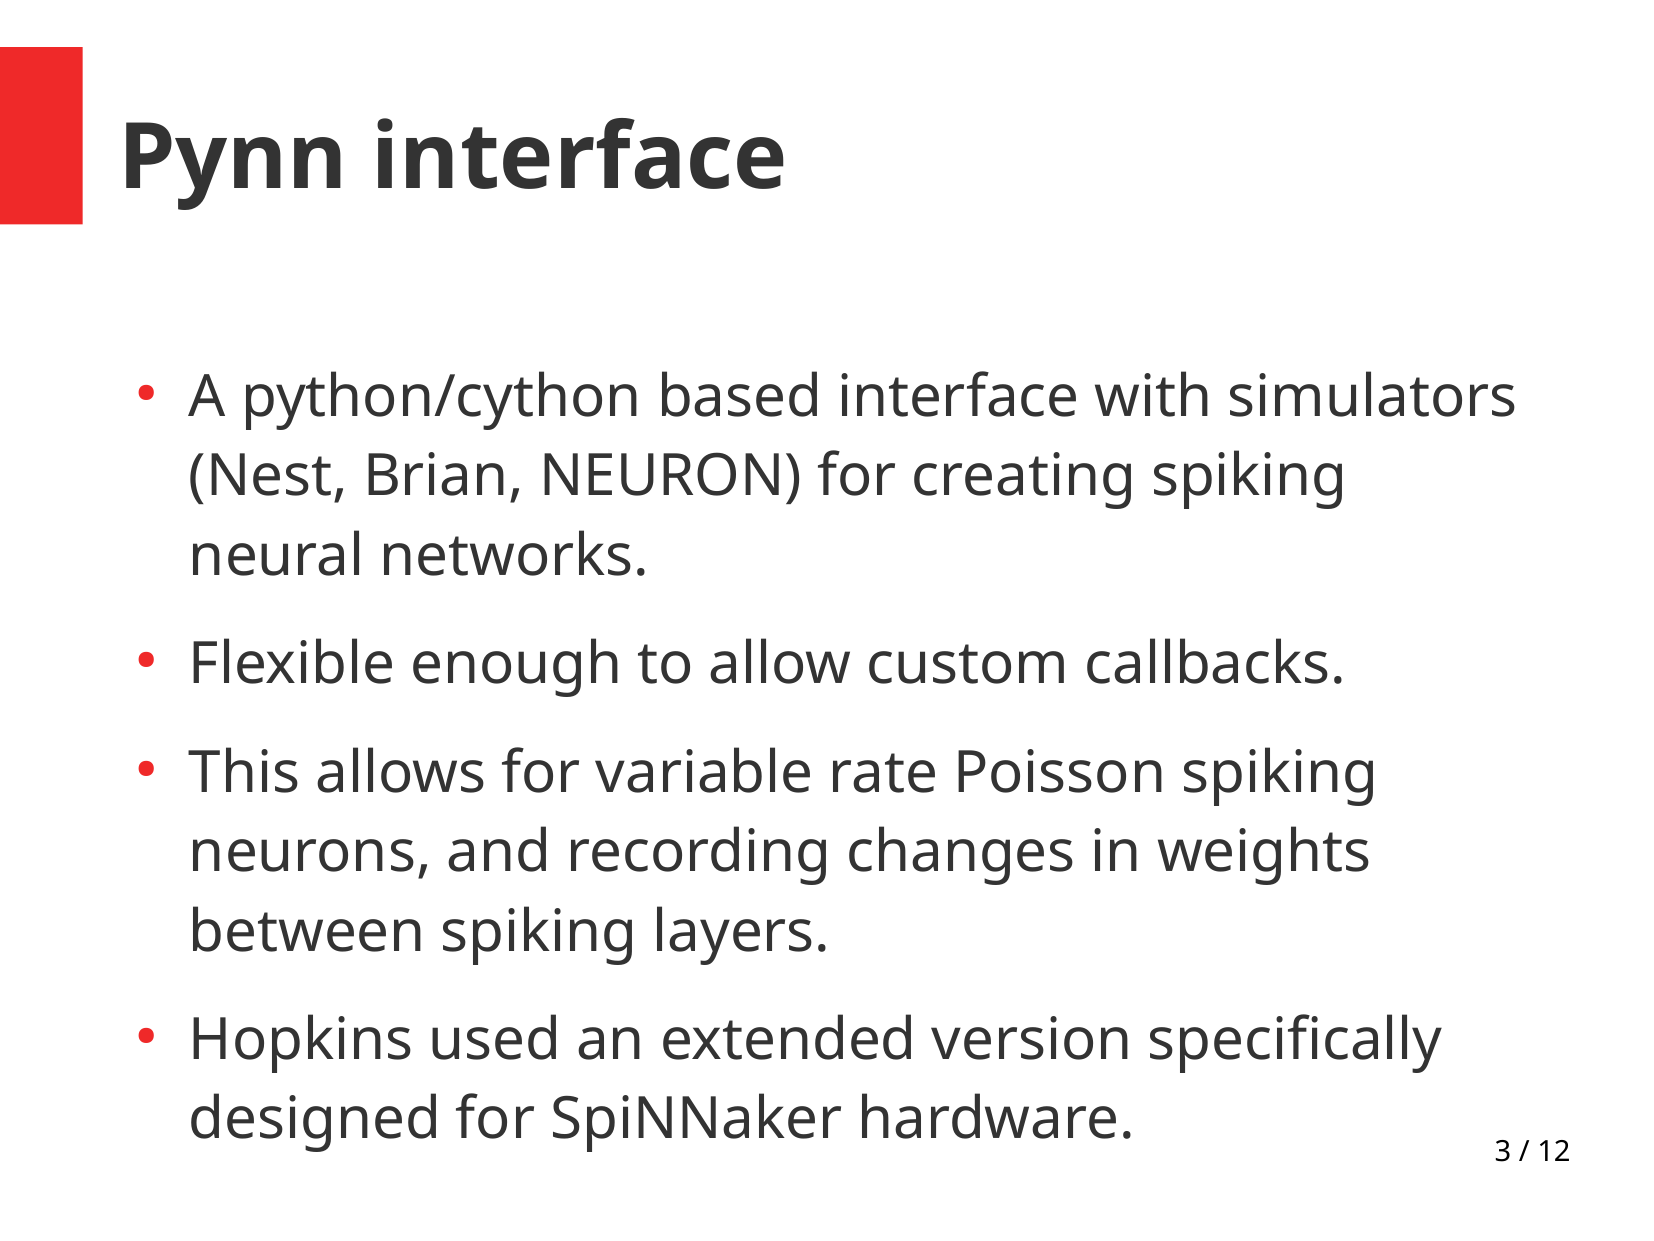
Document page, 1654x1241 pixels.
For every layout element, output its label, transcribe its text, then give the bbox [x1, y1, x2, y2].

title Pynn interface [118, 49, 1571, 257]
list A python/cython based interface with simulators (Nest, Brian, NEURON) for creating spiking neural networks. Flexible enough to allow custom callbacks. This allows for variable rate Poisson spiking neurons, and recording changes in weights between spiking layers. Hopkins used an extended version specifically designed for SpiNNaker hardware. [118, 354, 1536, 1074]
